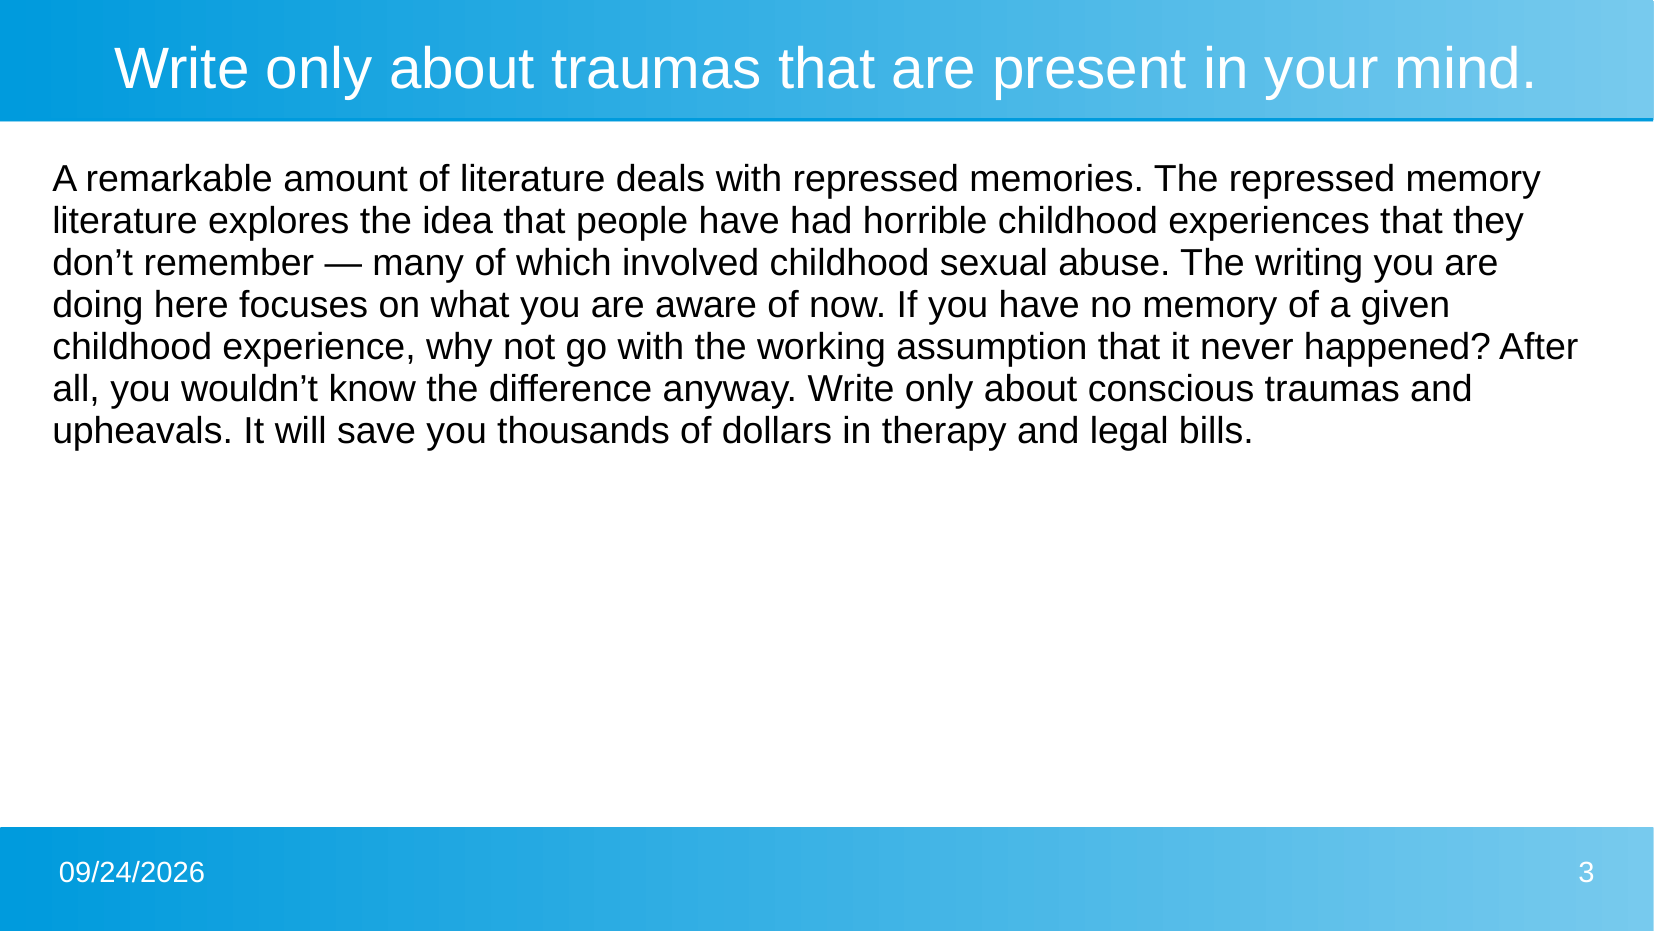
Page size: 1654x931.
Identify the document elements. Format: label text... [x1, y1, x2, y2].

text_box A remarkable amount of literature deals with repressed memories. The repressed memory literature explores the idea that people have had horrible childhood experiences that they don’t remember — many of which involved childhood sexual abuse. The writing you are doing here focuses on what you are aware of now. If you have no memory of a given childhood experience, why not go with the working assumption that it never happened? After all, you wouldn’t know the difference anyway. Write only about conscious traumas and upheavals. It will save you thousands of dollars in therapy and legal bills. [37, 150, 1613, 751]
title Write only about traumas that are present in your mind. [59, 29, 1595, 108]
